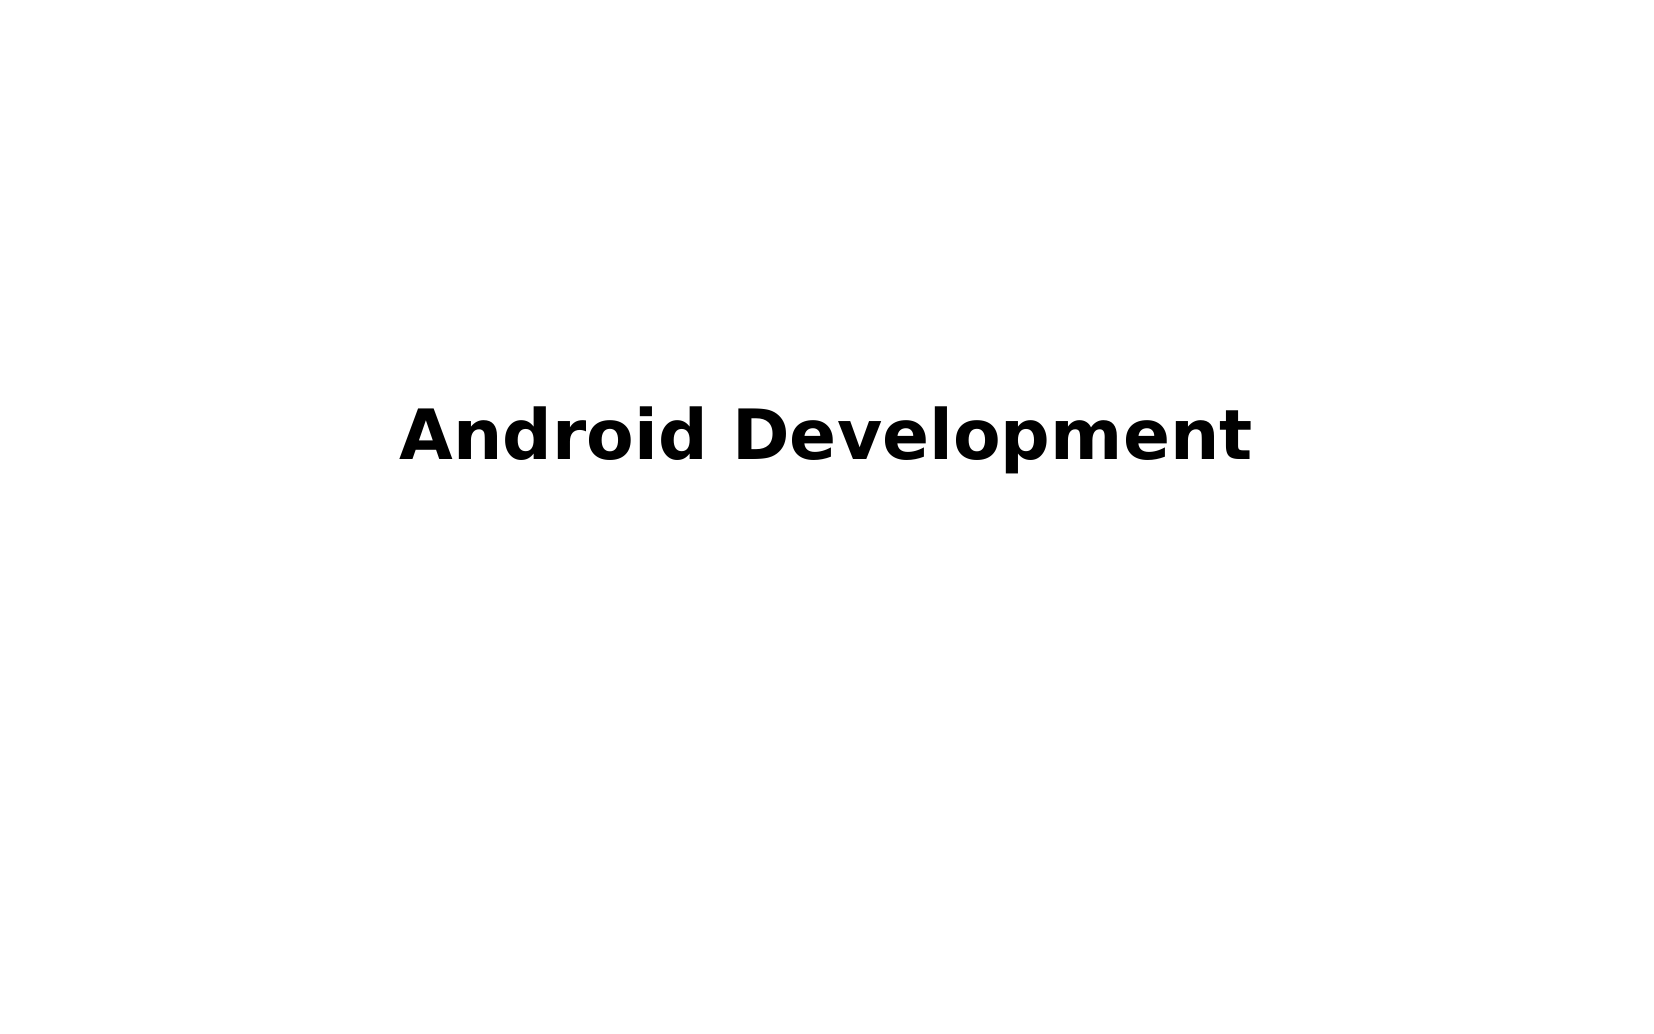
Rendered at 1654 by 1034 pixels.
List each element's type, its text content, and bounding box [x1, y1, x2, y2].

title Android Development [124, 320, 1530, 543]
